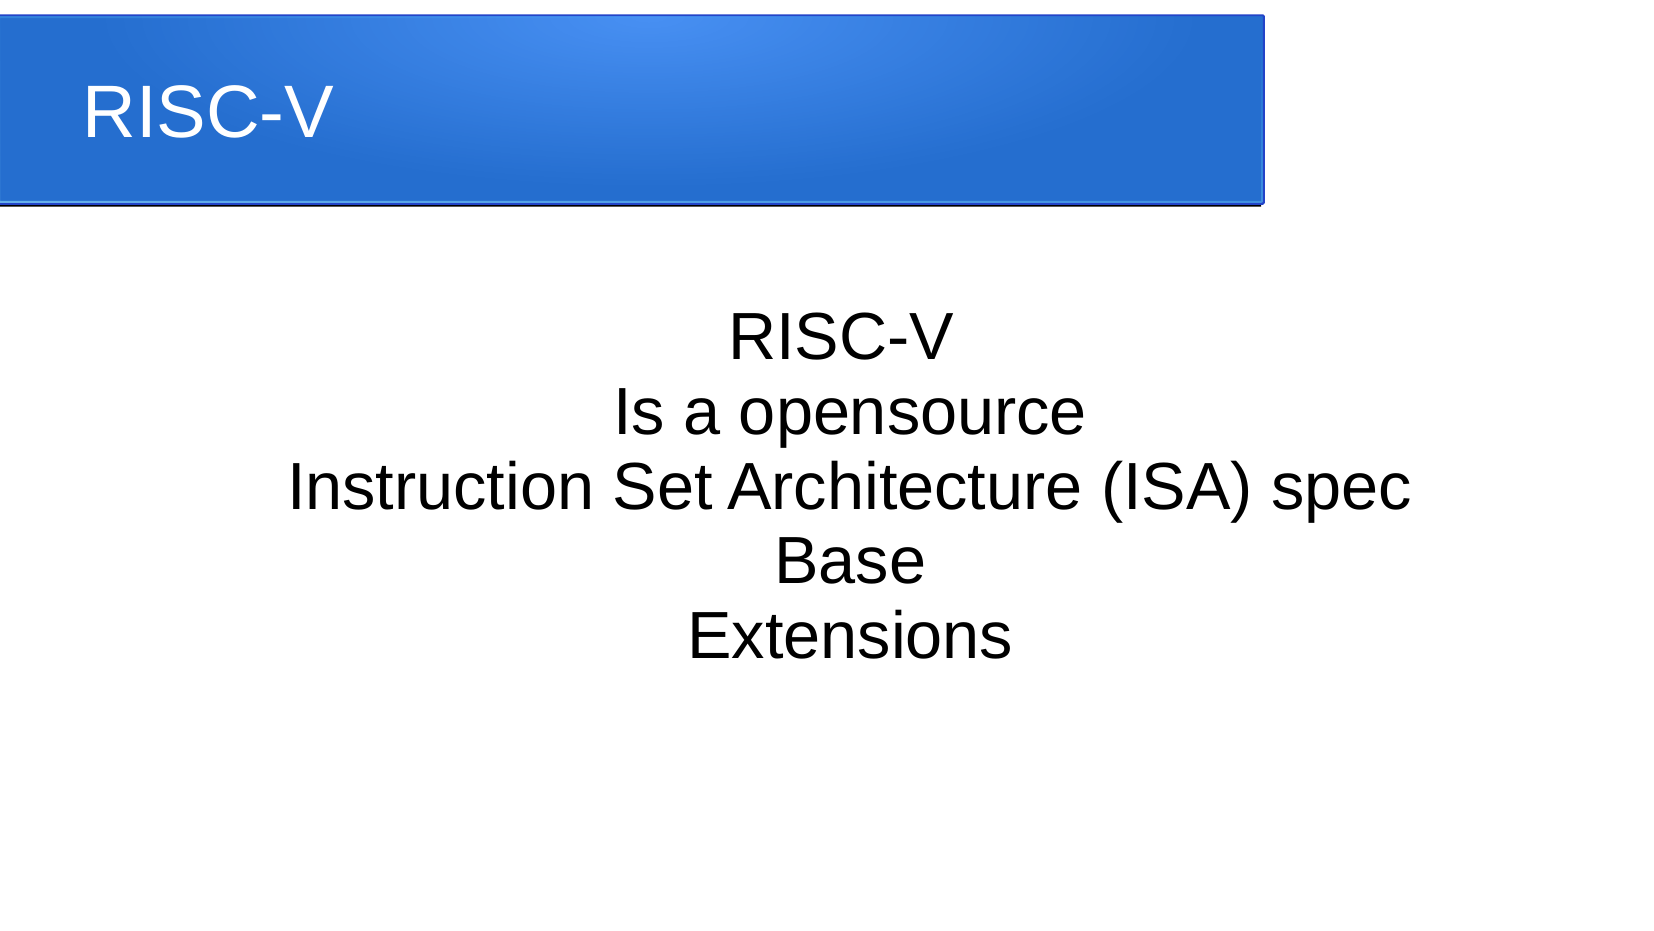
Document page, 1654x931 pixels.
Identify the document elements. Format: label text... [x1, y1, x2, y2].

text_box RISC-V Is a opensource Instruction Set Architecture (ISA) spec Base Extensions [106, 224, 1595, 823]
title RISC-V [82, 35, 1235, 189]
